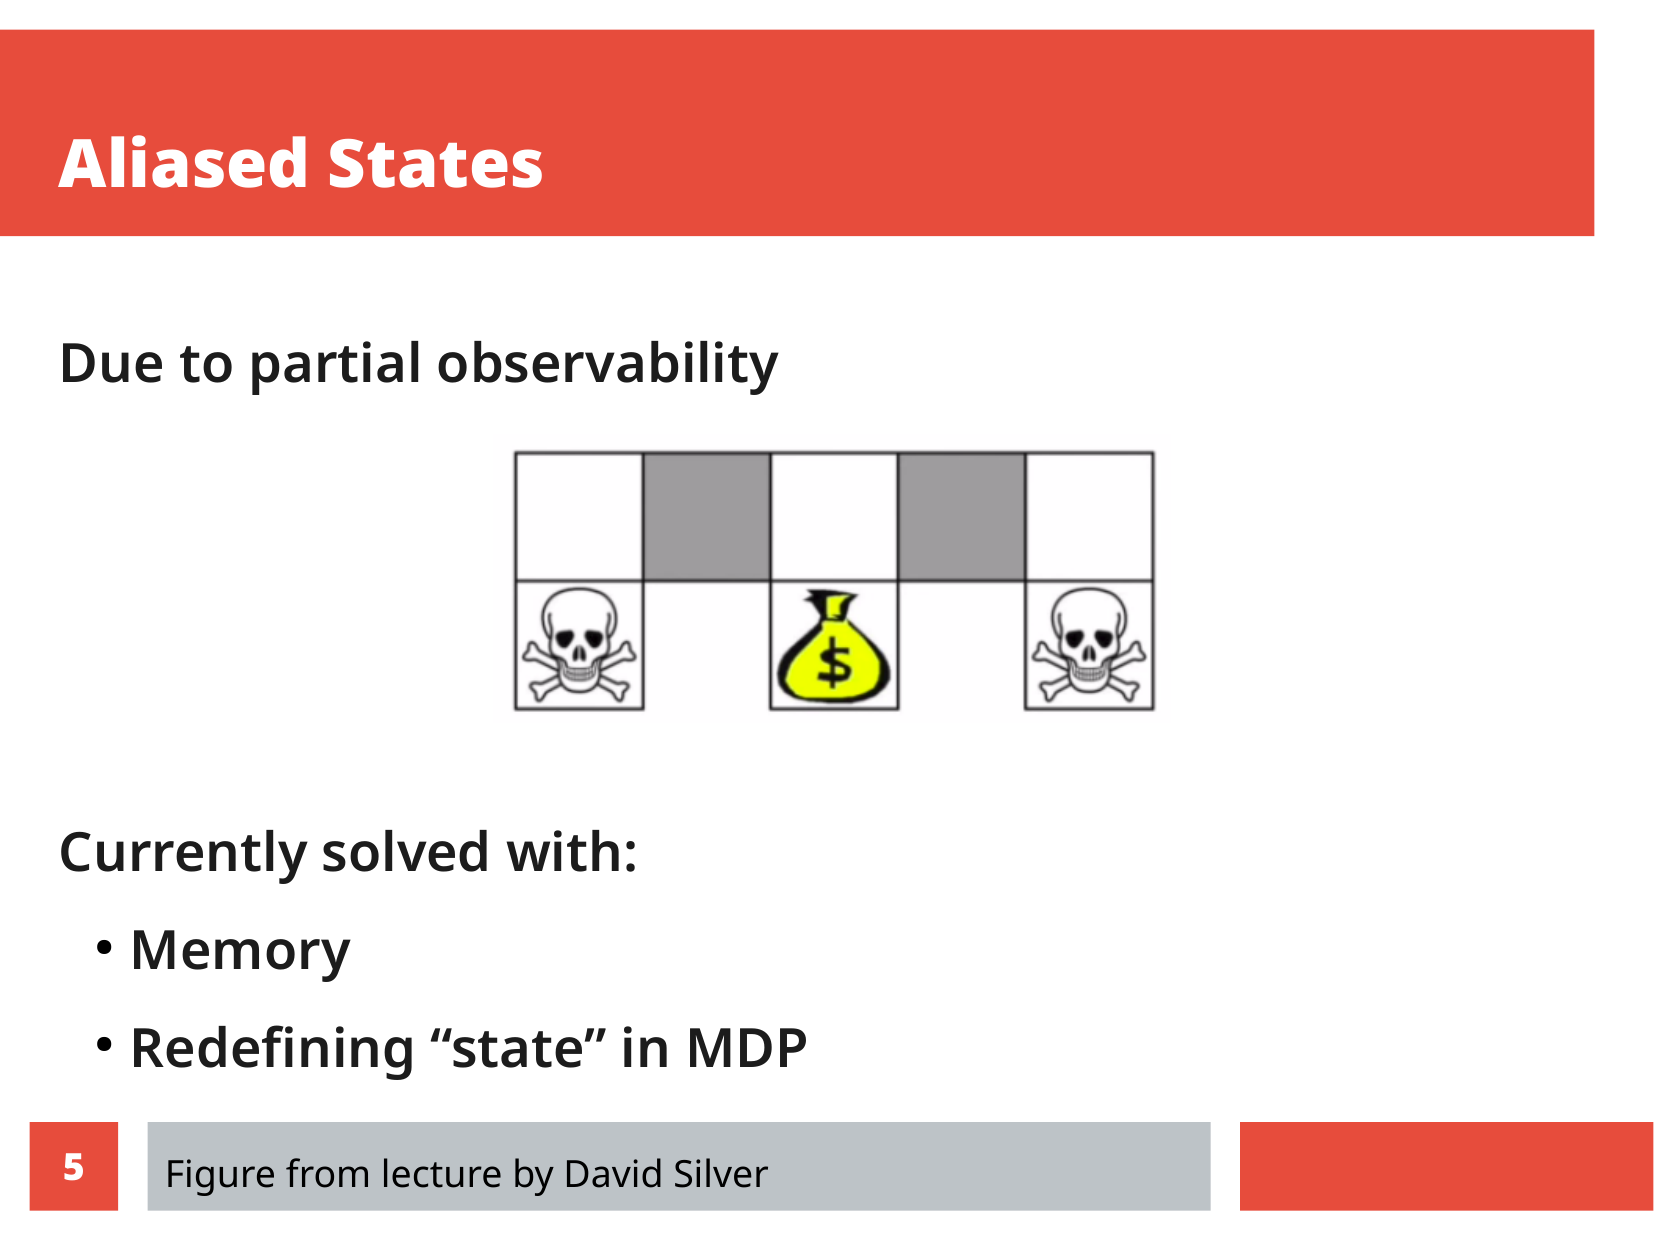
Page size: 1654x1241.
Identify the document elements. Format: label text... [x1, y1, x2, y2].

title Aliased States [59, 59, 1595, 207]
list Due to partial observability Currently solved with: Memory Redefining “state” in MDP [59, 324, 1565, 1093]
text_box Figure from lecture by David Silver [150, 1140, 1246, 1199]
picture [493, 434, 1171, 723]
